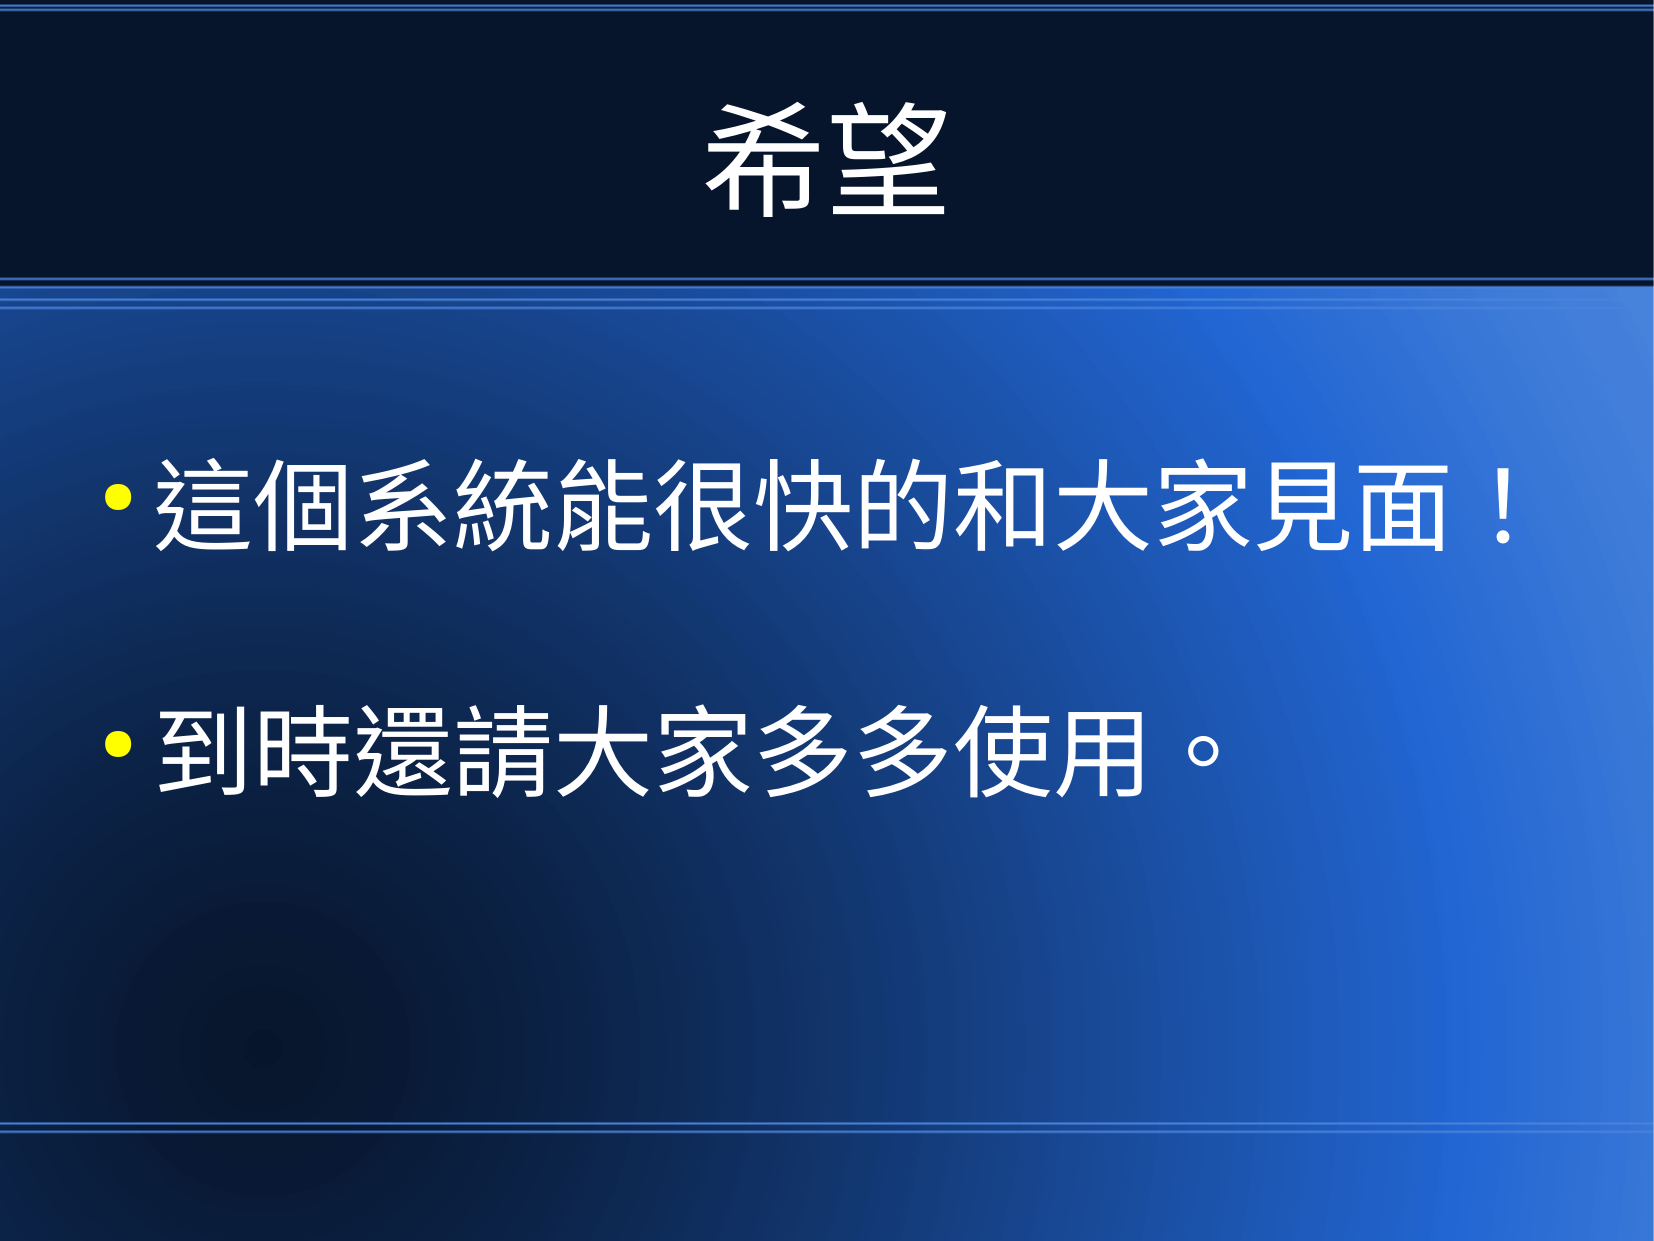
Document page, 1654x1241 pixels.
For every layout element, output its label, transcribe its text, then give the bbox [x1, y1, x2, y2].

picture [0, 0, 1654, 1241]
list 這個系統能很快的和大家見面！ 到時還請大家多多使用。 [82, 355, 1571, 1241]
title 希望 [82, 49, 1571, 257]
